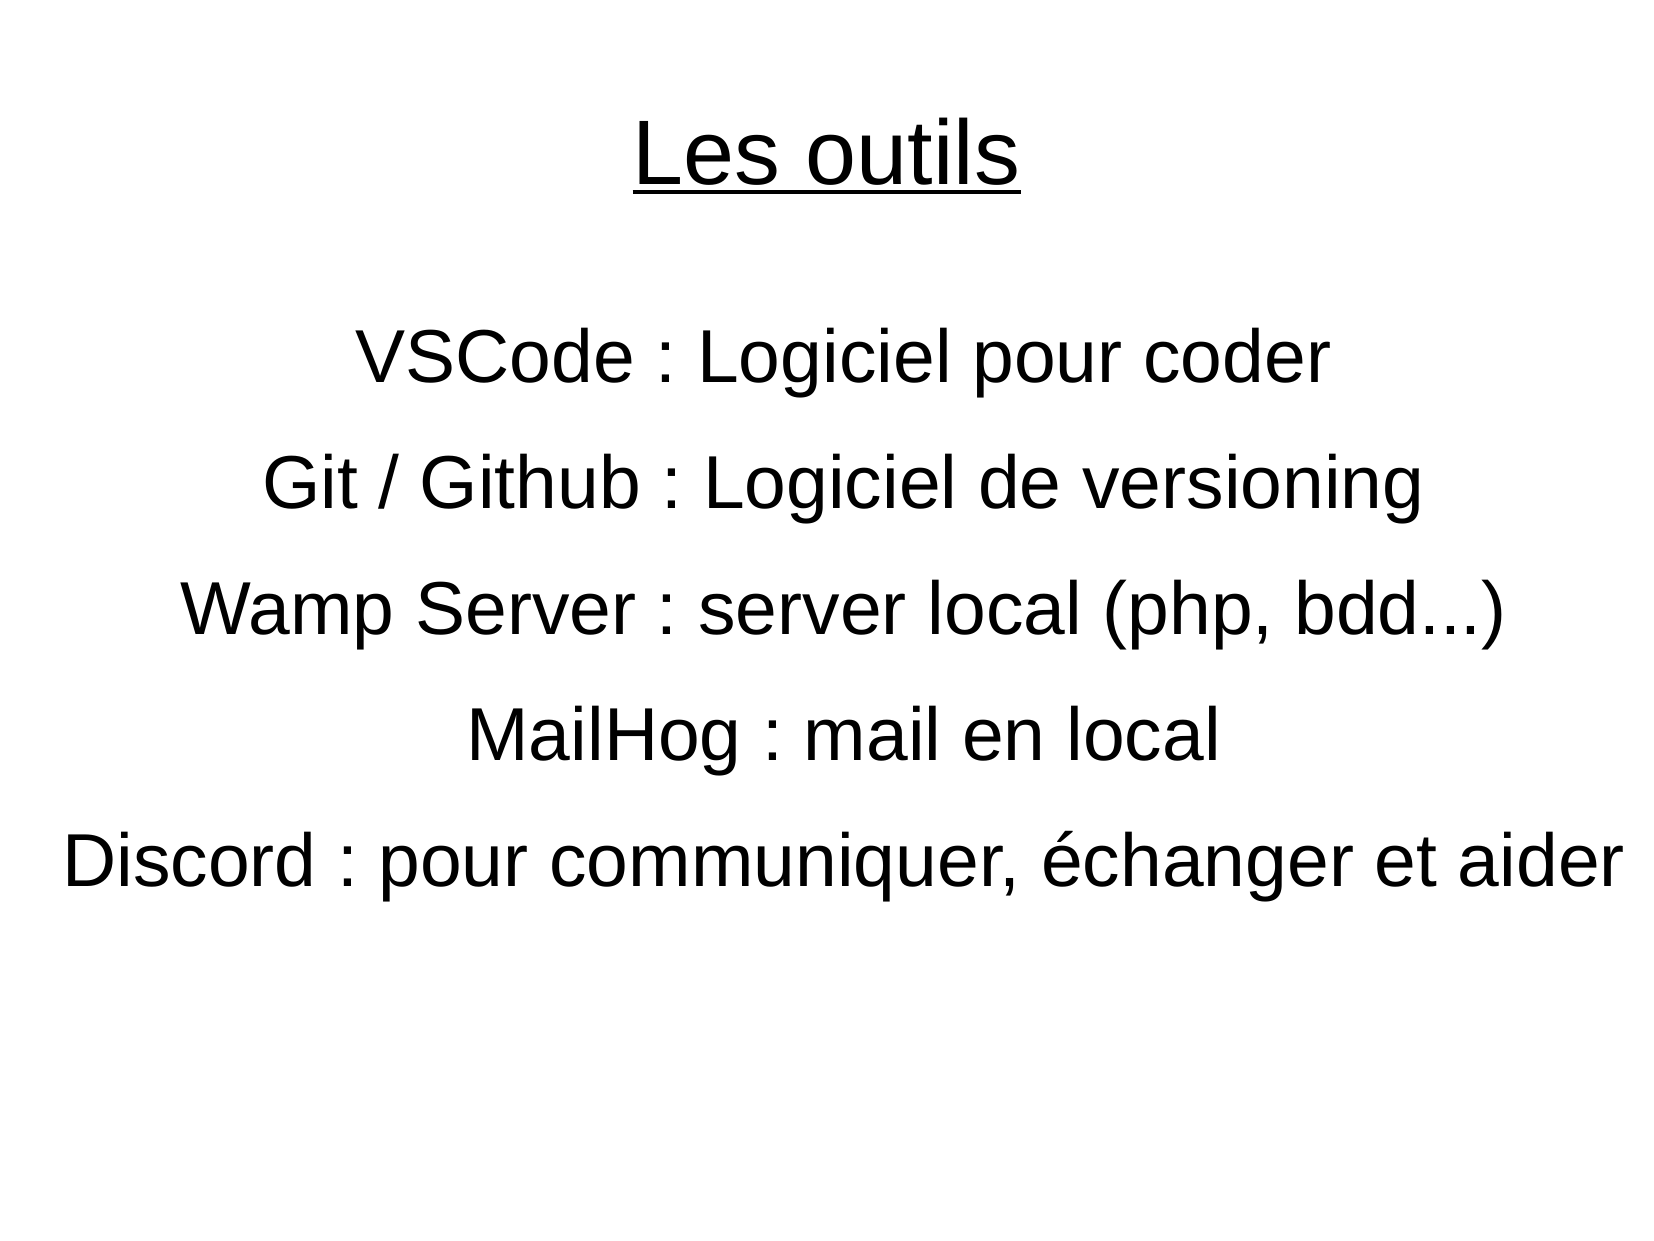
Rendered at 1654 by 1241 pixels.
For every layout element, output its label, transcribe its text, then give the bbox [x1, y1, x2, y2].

title Les outils [82, 49, 1571, 257]
text_box VSCode : Logiciel pour coder Git / Github : Logiciel de versioning Wamp Server : server local (php, bdd...) MailHog : mail en local Discord : pour communiquer, échanger et aider [47, 307, 1641, 910]
